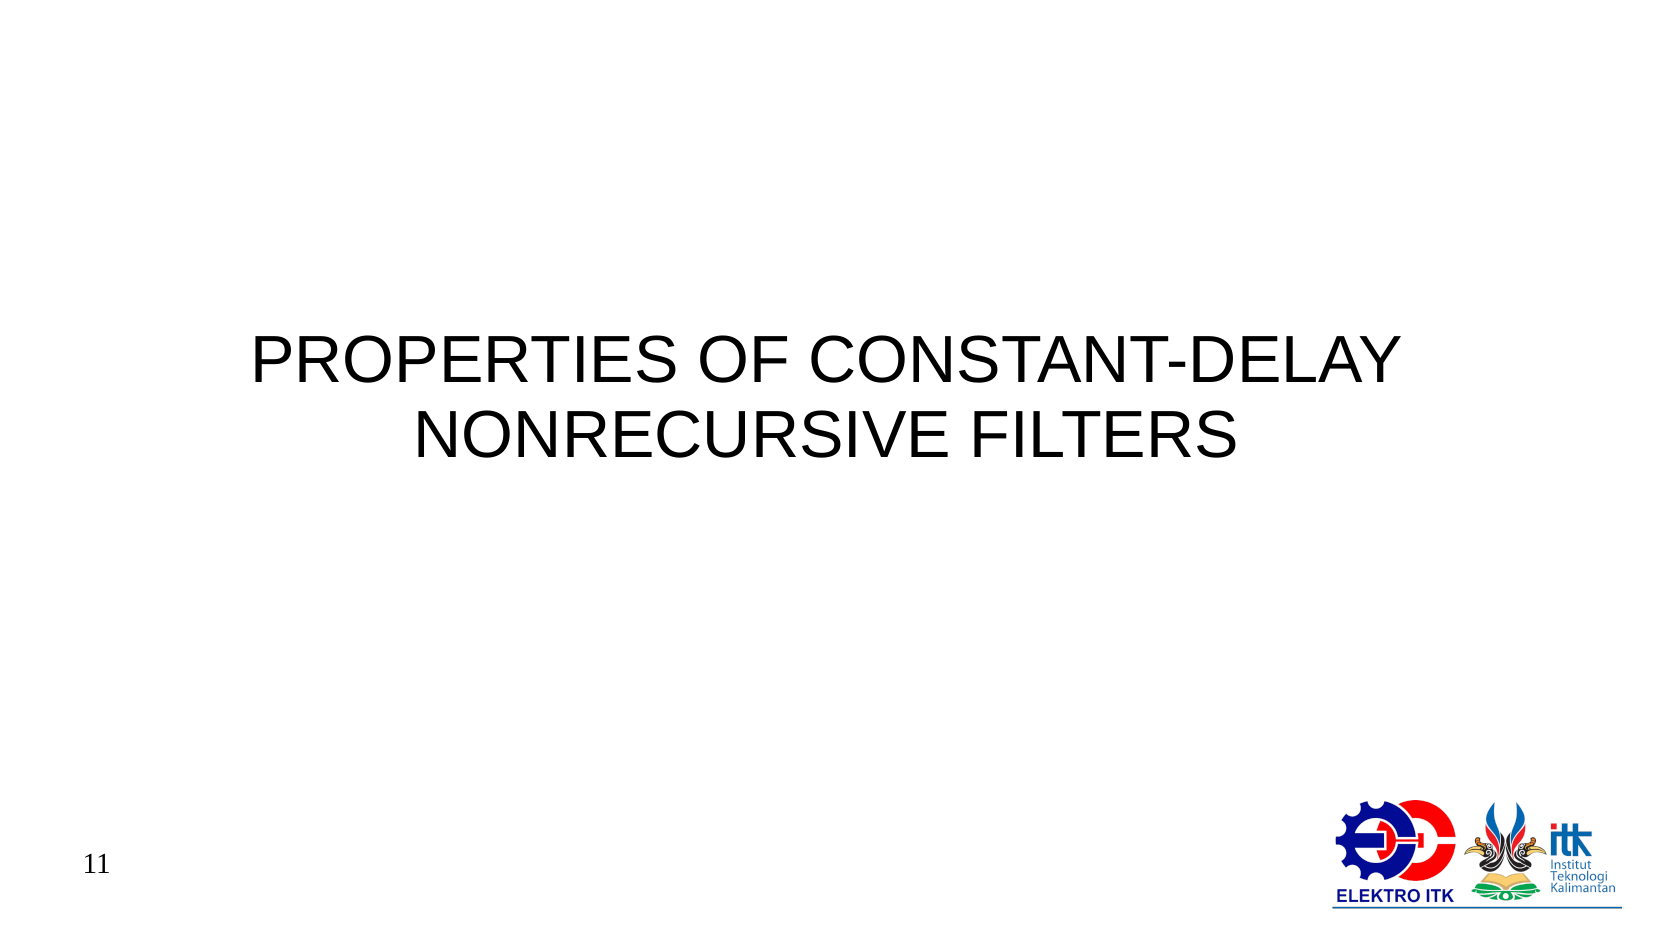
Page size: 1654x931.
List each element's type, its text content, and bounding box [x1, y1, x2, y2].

picture [1332, 800, 1622, 918]
subtitle PROPERTIES OF CONSTANT-DELAY NONRECURSIVE FILTERS [82, 37, 1571, 757]
